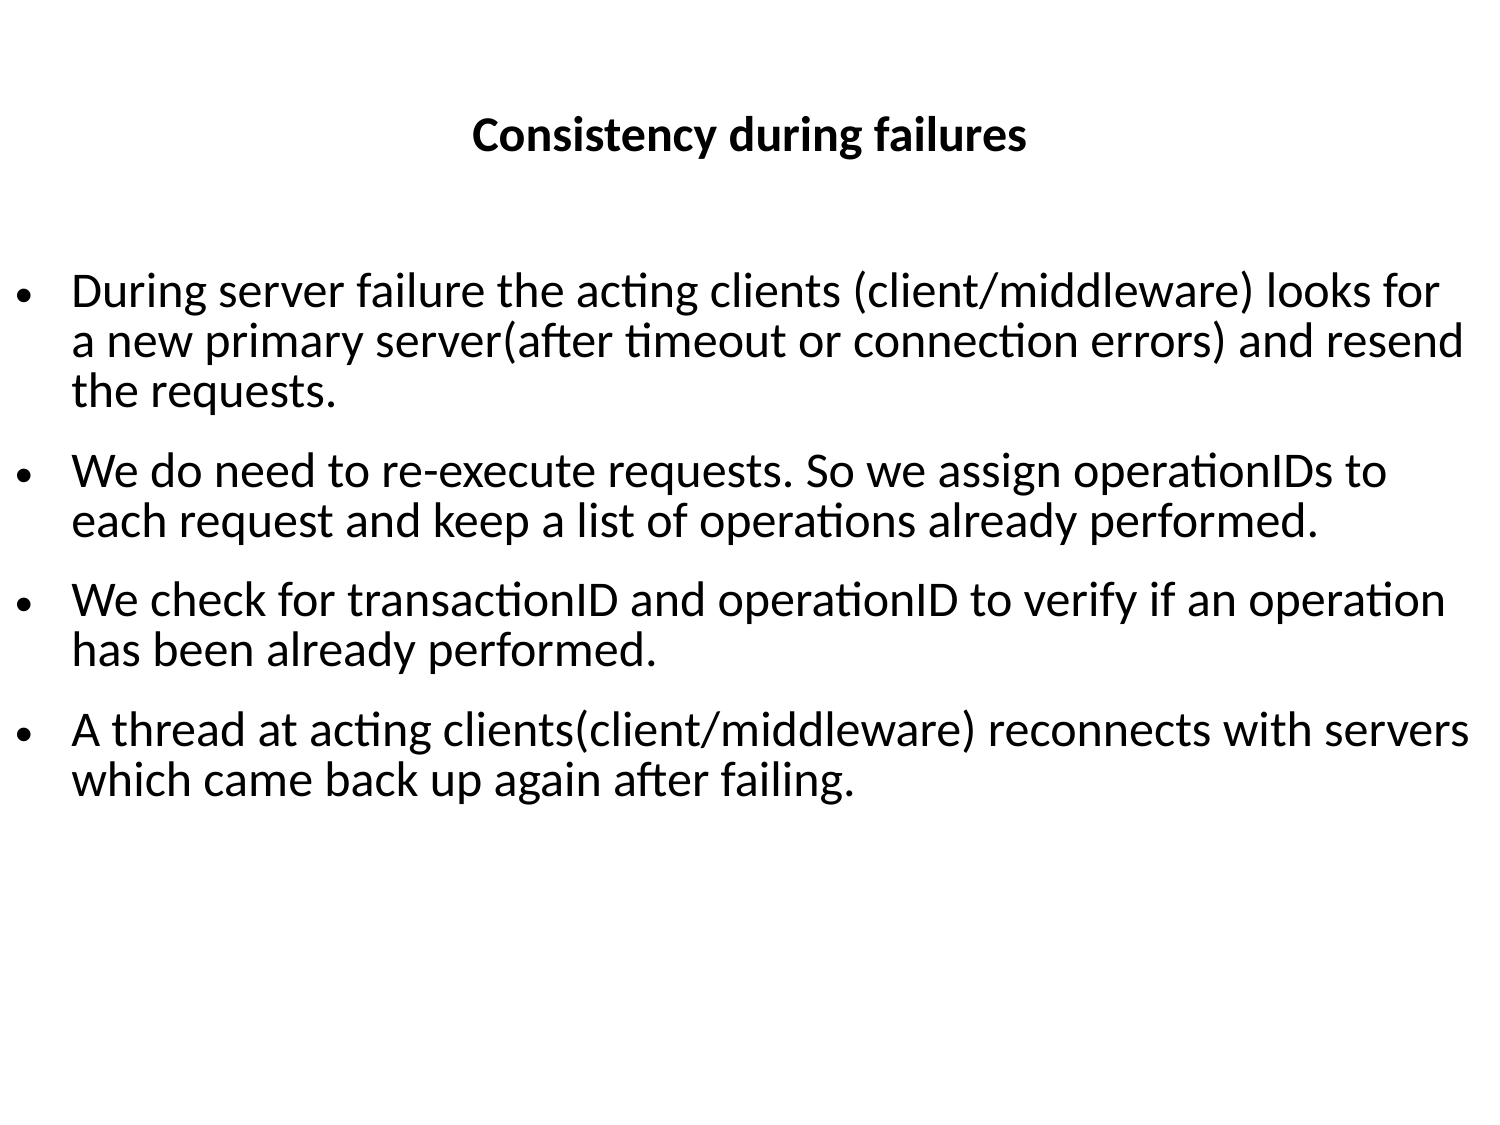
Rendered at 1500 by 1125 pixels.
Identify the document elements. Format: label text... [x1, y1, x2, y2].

title Consistency during failures [75, 45, 1425, 233]
list During server failure the acting clients (client/middleware) looks for a new primary server(after timeout or connection errors) and resend the requests. We do need to re-execute requests. So we assign operationIDs to each request and keep a list of operations already performed. We check for transactionID and operationID to verify if an operation has been already performed. A thread at acting clients(client/middleware) reconnects with servers which came back up again after failing. [0, 262, 1489, 1006]
